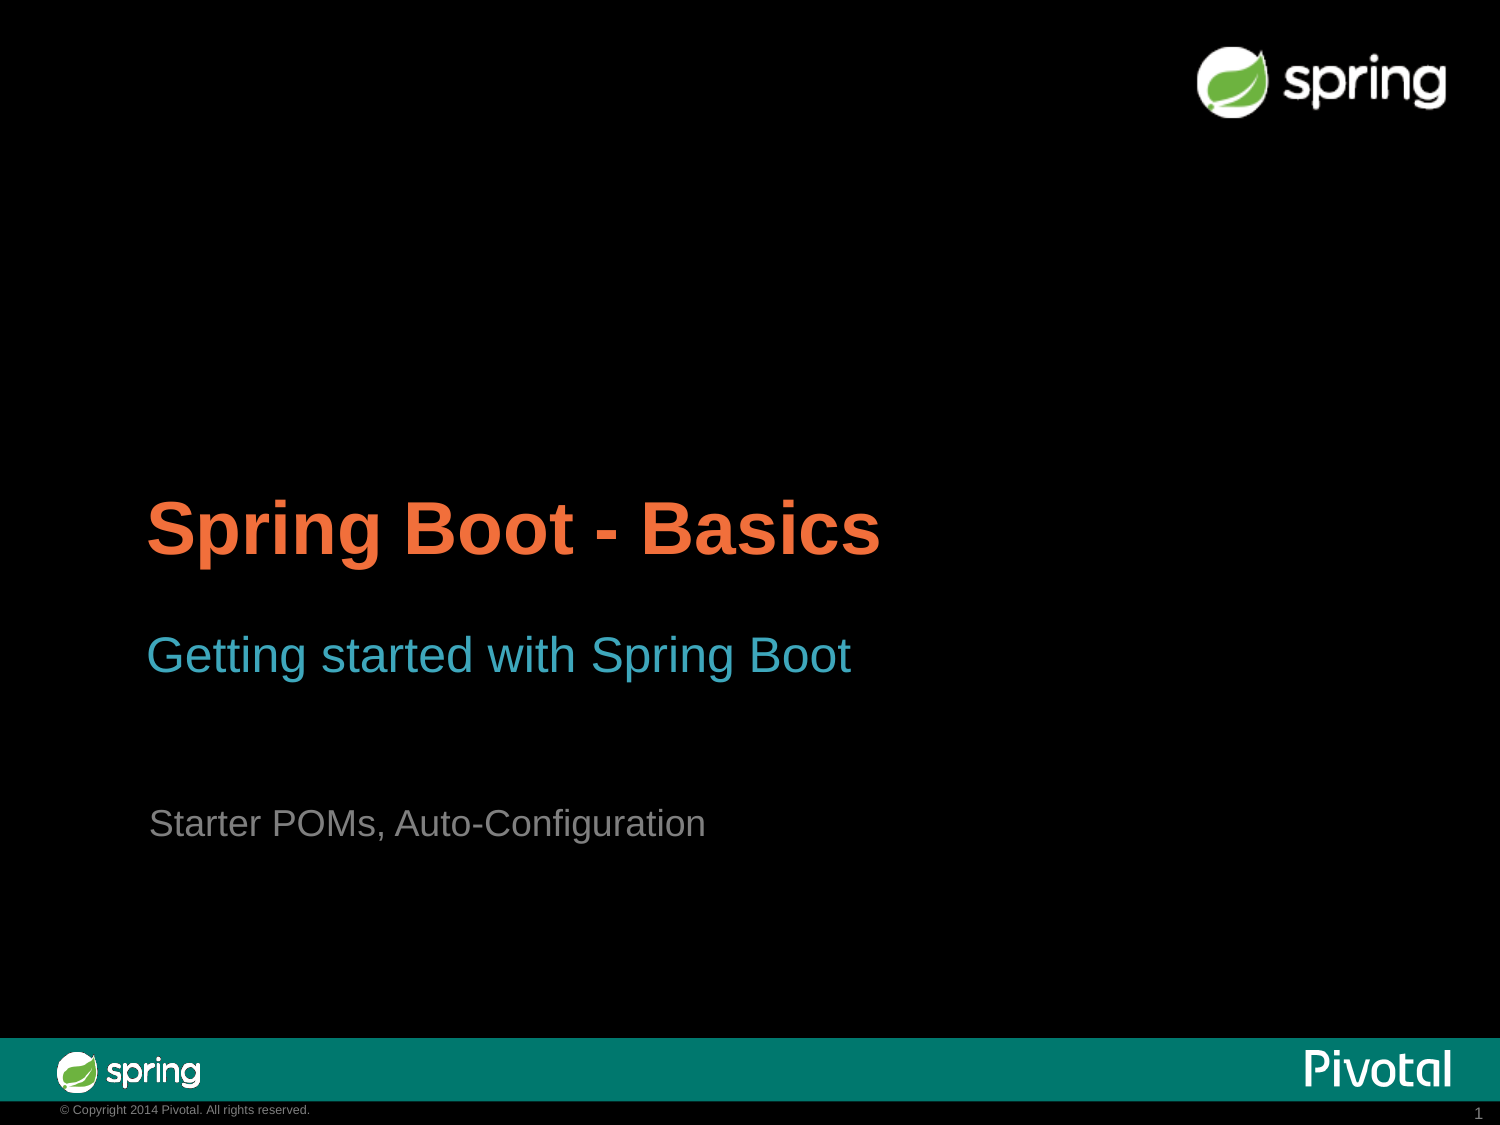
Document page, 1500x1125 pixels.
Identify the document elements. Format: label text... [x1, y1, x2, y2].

list Starter POMs, Auto-Configuration [148, 798, 974, 845]
title Spring Boot - Basics [146, 405, 991, 571]
picture [1155, 28, 1465, 136]
picture [32, 1041, 210, 1103]
picture [1304, 1047, 1452, 1090]
text_box Getting started with Spring Boot [146, 622, 1139, 683]
